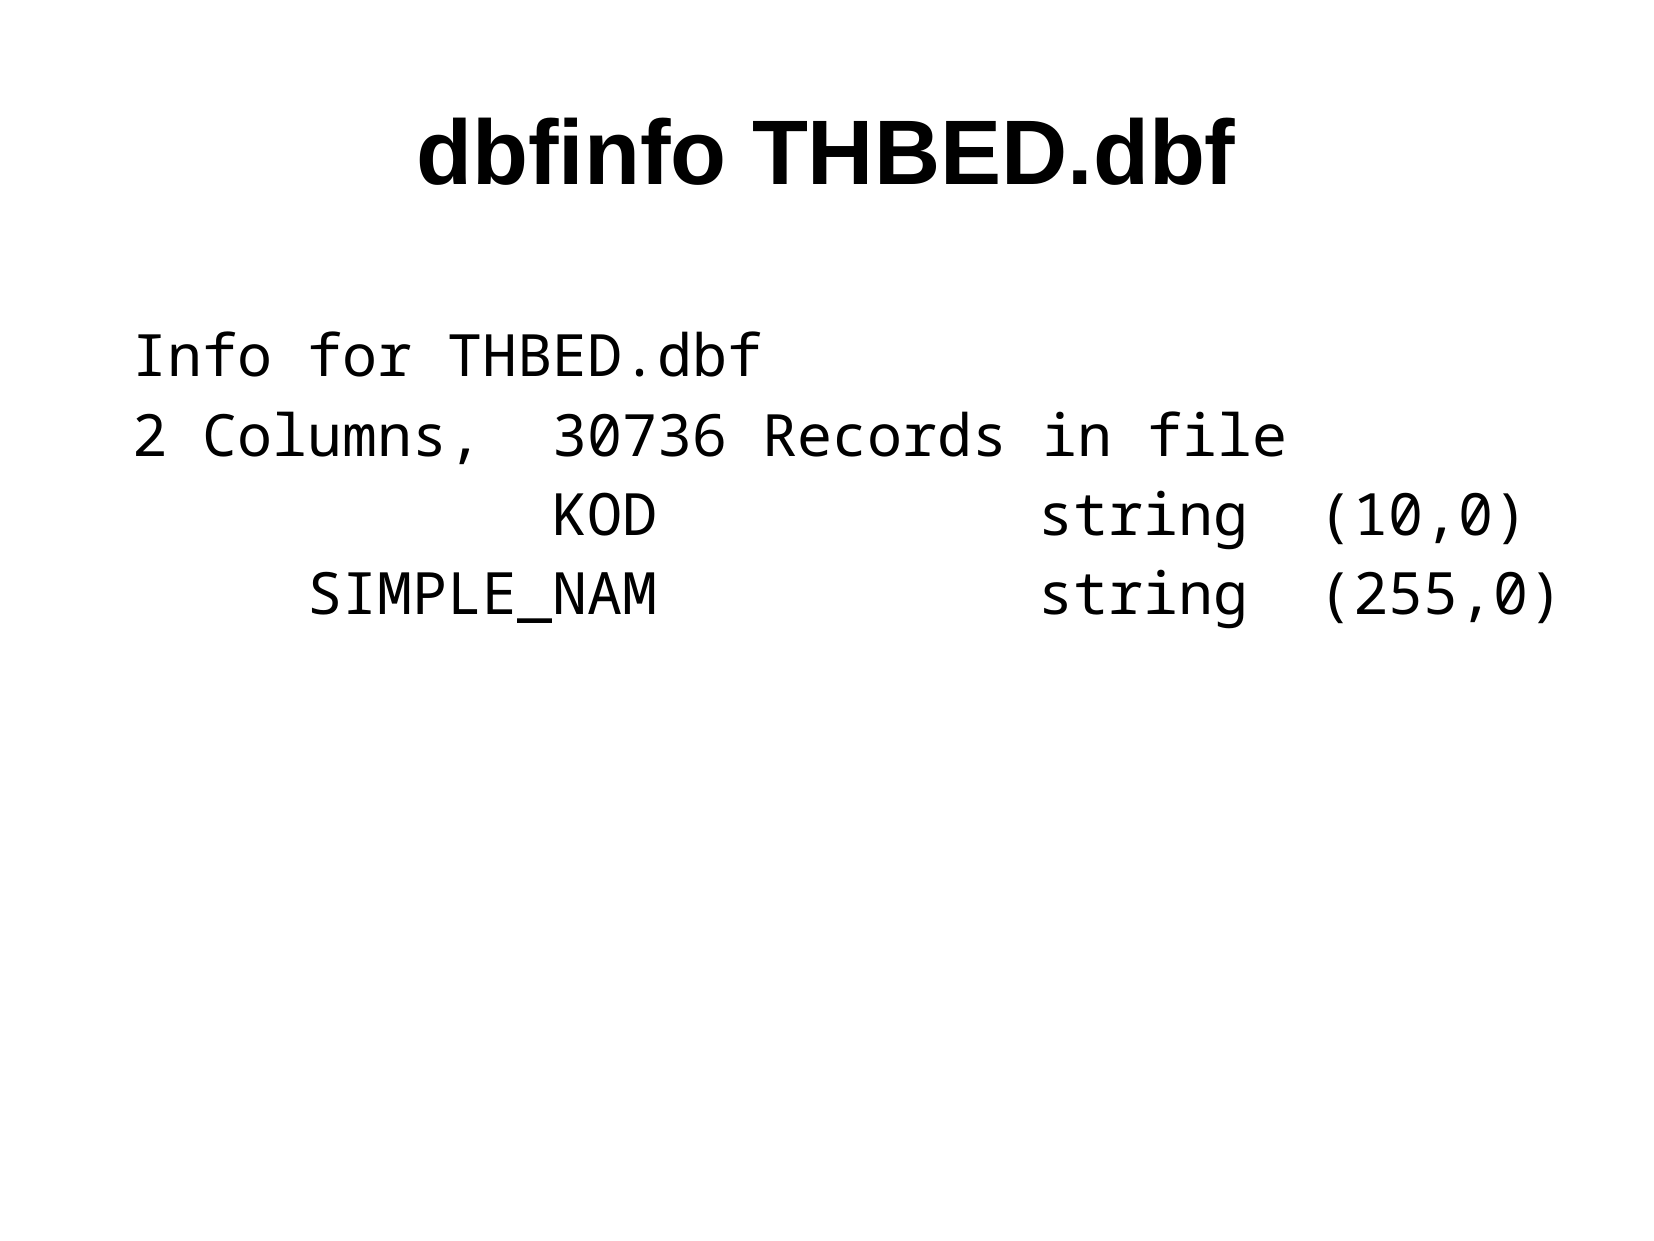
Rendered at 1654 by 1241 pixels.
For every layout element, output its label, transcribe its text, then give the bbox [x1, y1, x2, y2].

title dbfinfo THBED.dbf [82, 49, 1571, 257]
text_box Info for THBED.dbf 2 Columns, 30736 Records in file KOD string (10,0) SIMPLE_NAM string (255,0) [118, 307, 1595, 634]
